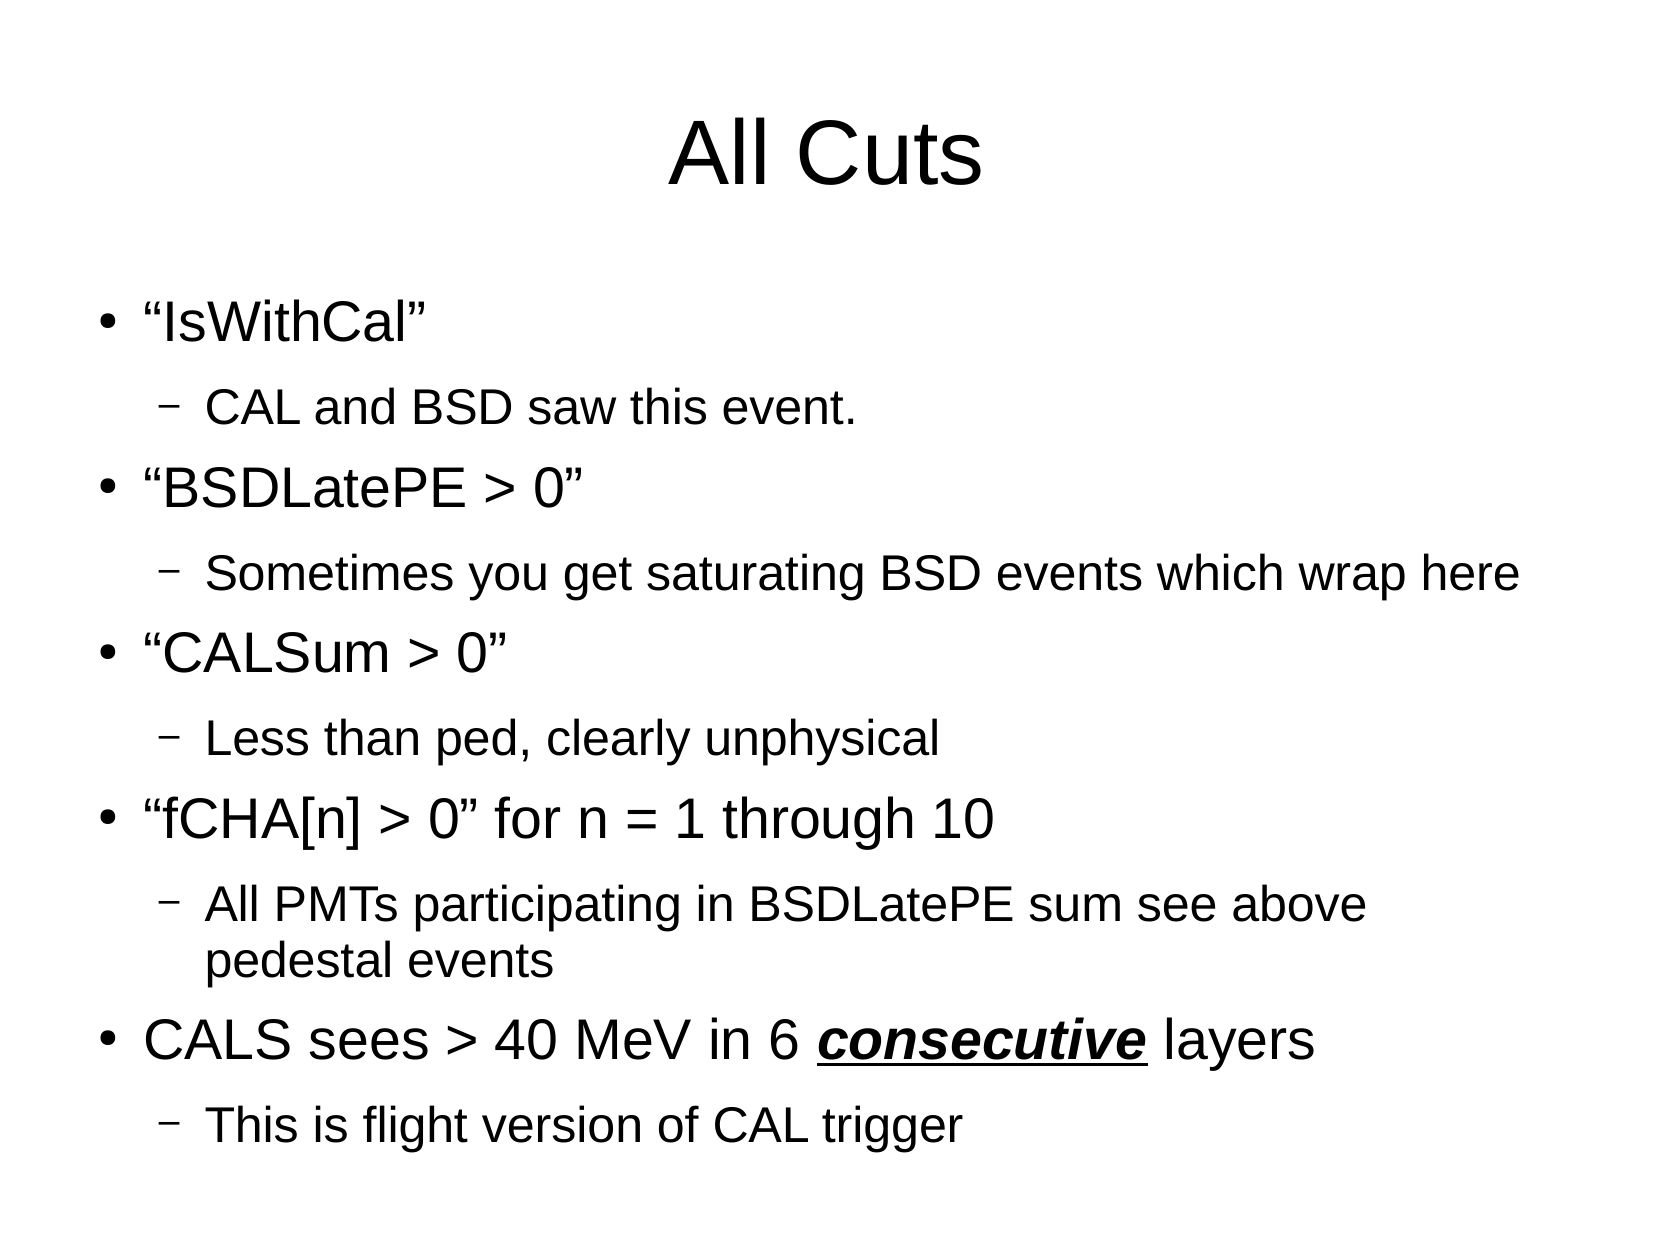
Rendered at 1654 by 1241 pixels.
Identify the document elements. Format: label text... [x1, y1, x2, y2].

title All Cuts [82, 49, 1571, 257]
list “IsWithCal” CAL and BSD saw this event. “BSDLatePE > 0” Sometimes you get saturating BSD events which wrap here “CALSum > 0” Less than ped, clearly unphysical “fCHA[n] > 0” for n = 1 through 10 All PMTs participating in BSDLatePE sum see above pedestal events CALS sees > 40 MeV in 6 consecutive layers This is flight version of CAL trigger [82, 290, 1538, 1201]
